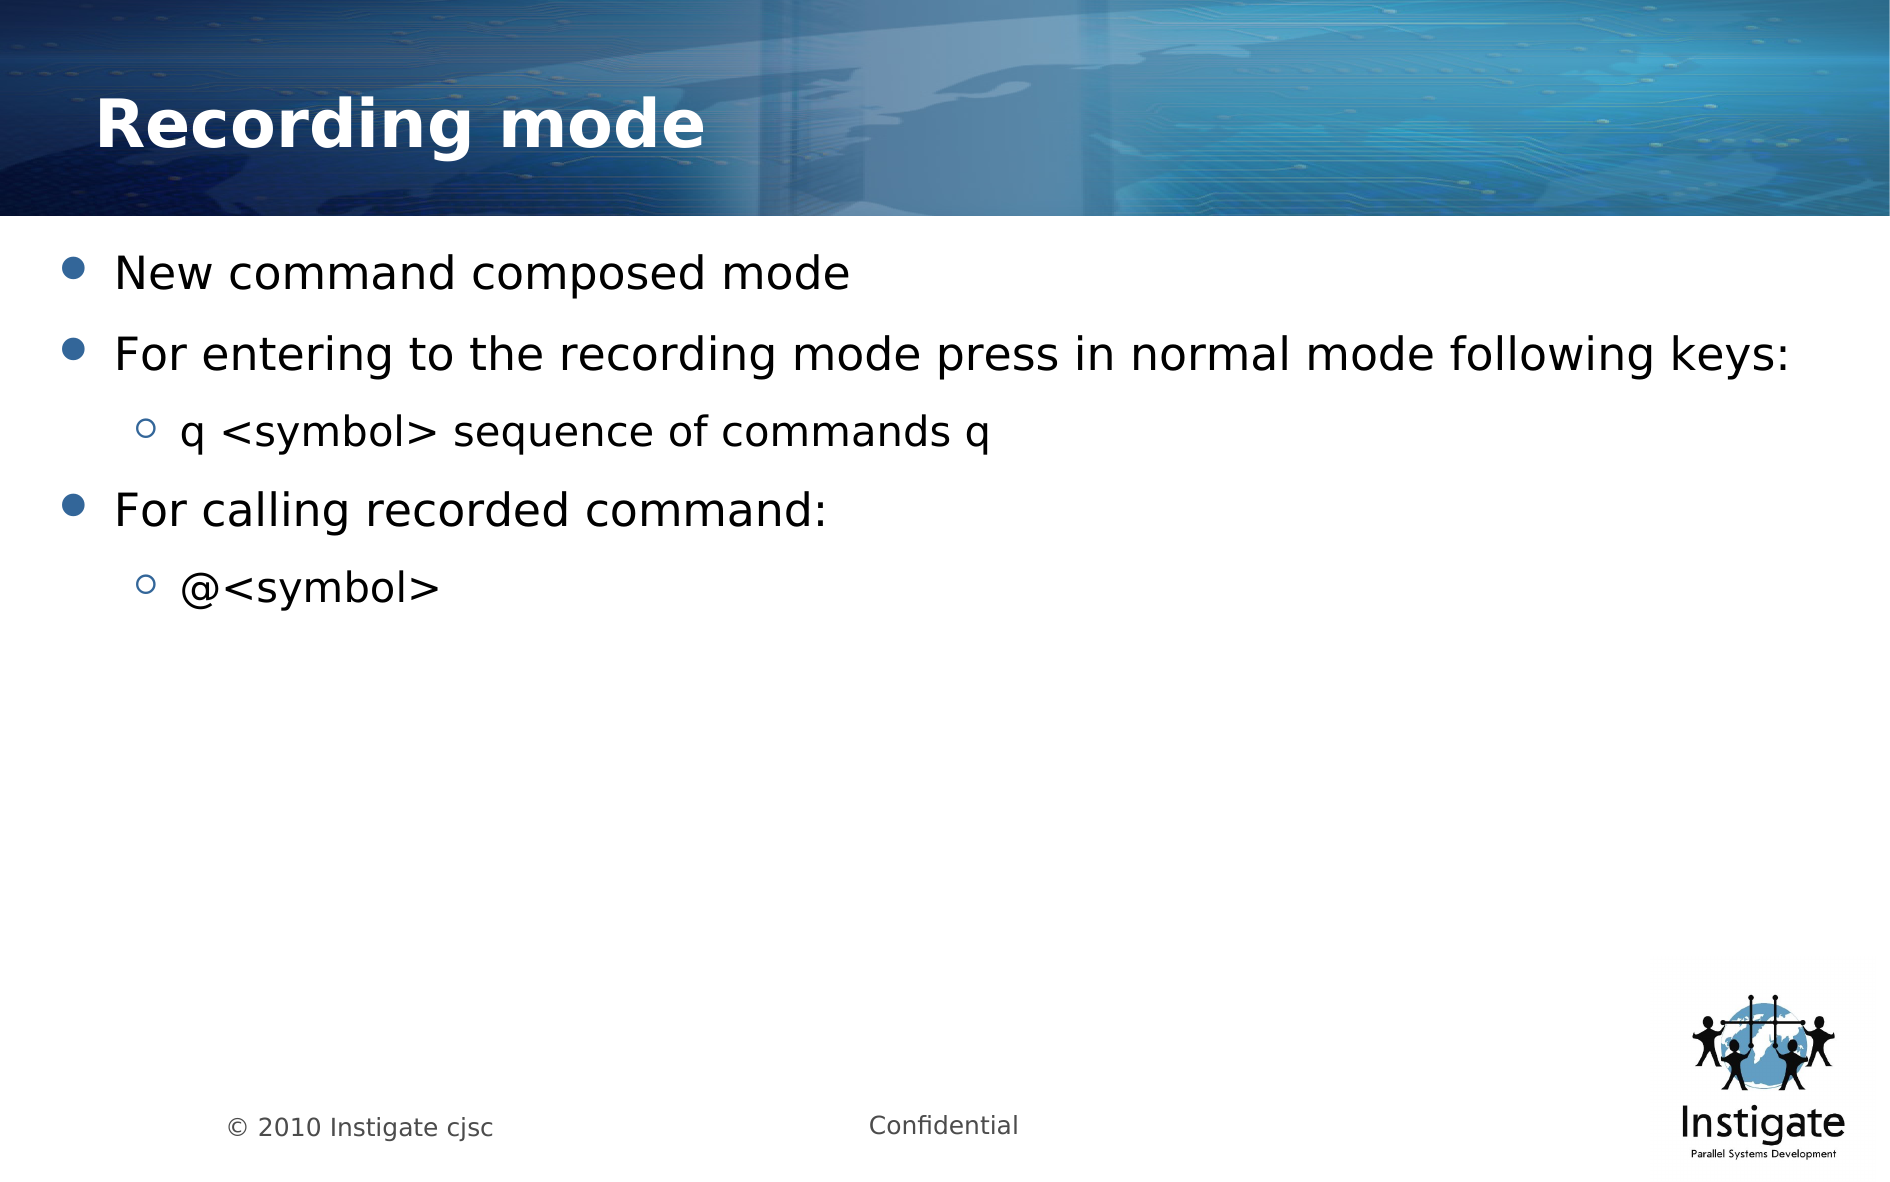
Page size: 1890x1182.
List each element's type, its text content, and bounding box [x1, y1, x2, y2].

picture [1650, 956, 1876, 1182]
list New command composed mode For entering to the recording mode press in normal mode following keys: q <symbol> sequence of commands q For calling recorded command: @<symbol> [59, 236, 1831, 1001]
picture [0, 0, 1890, 216]
title Recording mode [94, 54, 1793, 210]
